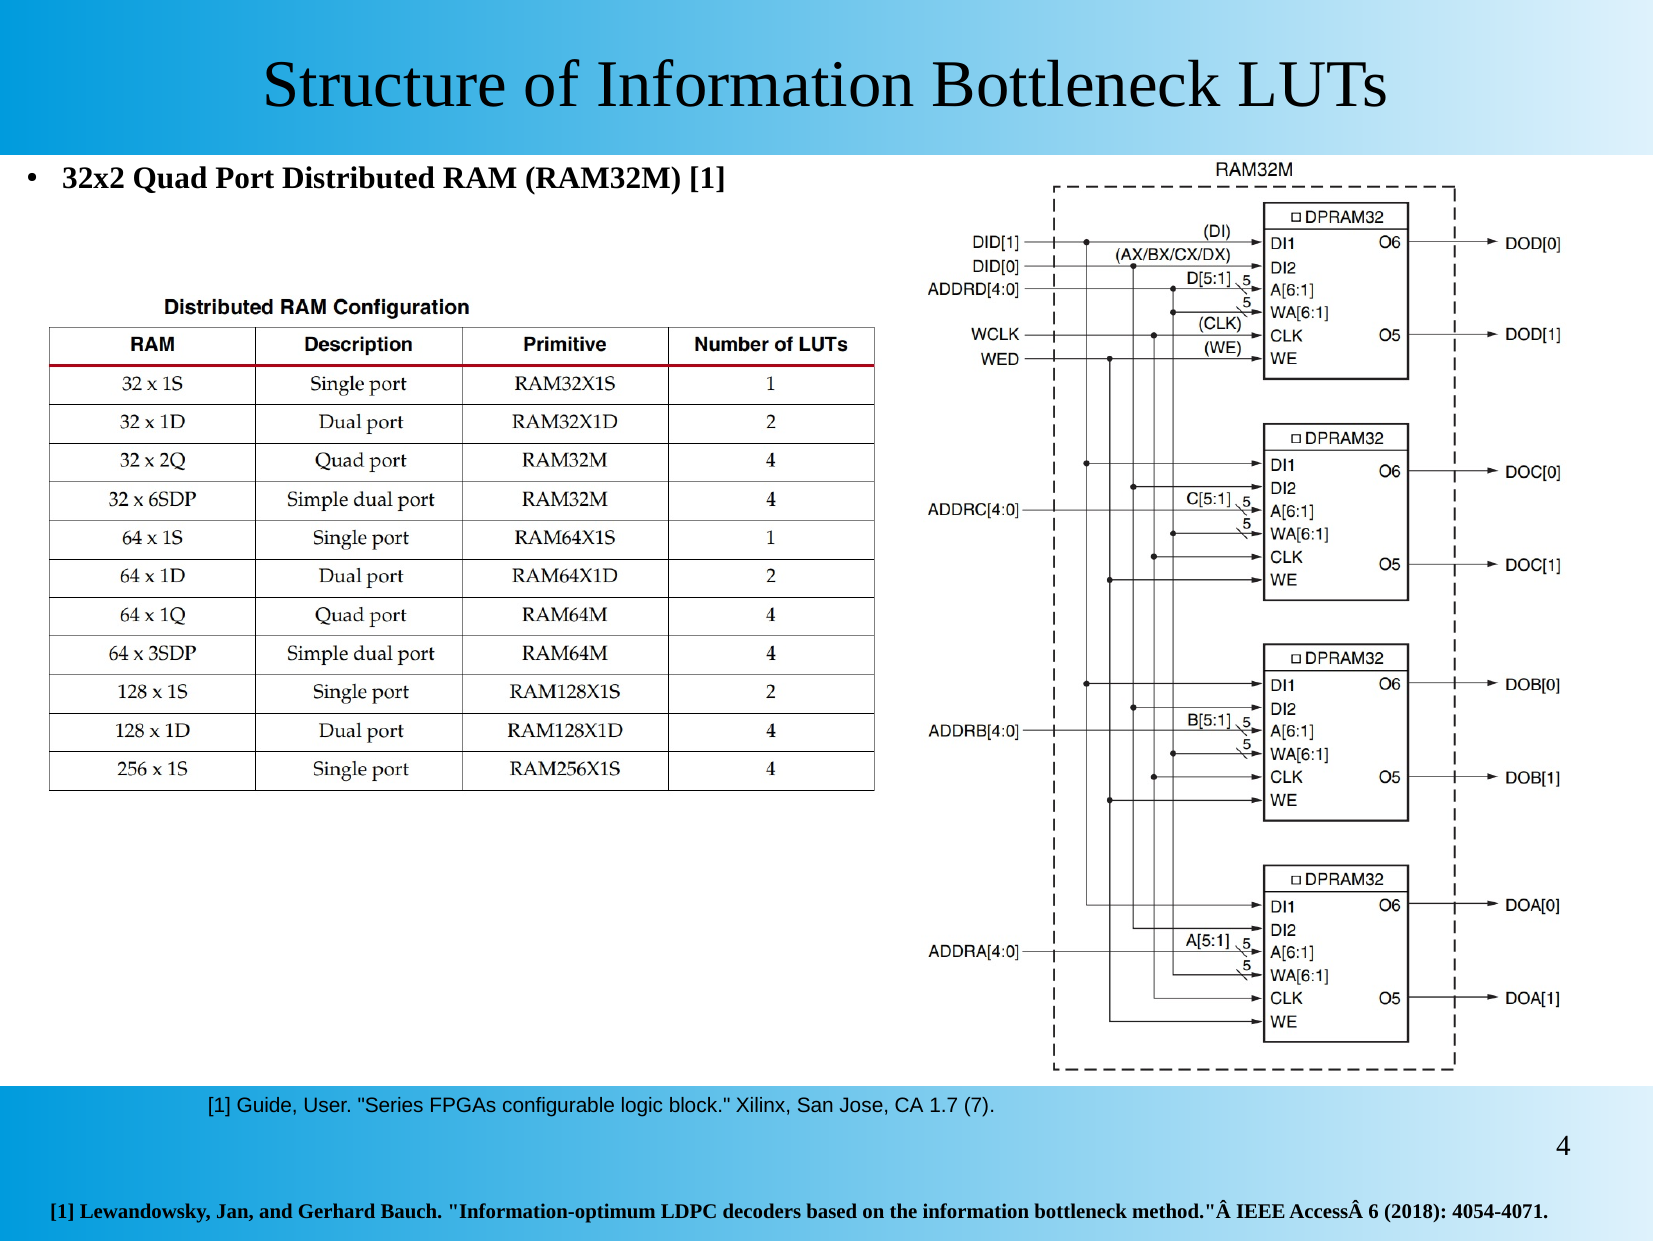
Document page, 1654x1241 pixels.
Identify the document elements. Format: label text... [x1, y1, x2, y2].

title Structure of Information Bottleneck LUTs [82, 31, 1571, 137]
picture [35, 295, 882, 800]
text_box 32x2 Quad Port Distributed RAM (RAM32M) [1] [11, 153, 1642, 272]
text_box [1] Lewandowsky, Jan, and Gerhard Bauch. "Information-optimum LDPC decoders based on the information bottleneck method."Â IEEE AccessÂ 6 (2018): 4054-4071. [35, 1192, 1654, 1241]
picture [921, 159, 1567, 1081]
text_box [1] Guide, User. "Series FPGAs configurable logic block." Xilinx, San Jose, CA 1.7 (7). [193, 1086, 1465, 1125]
